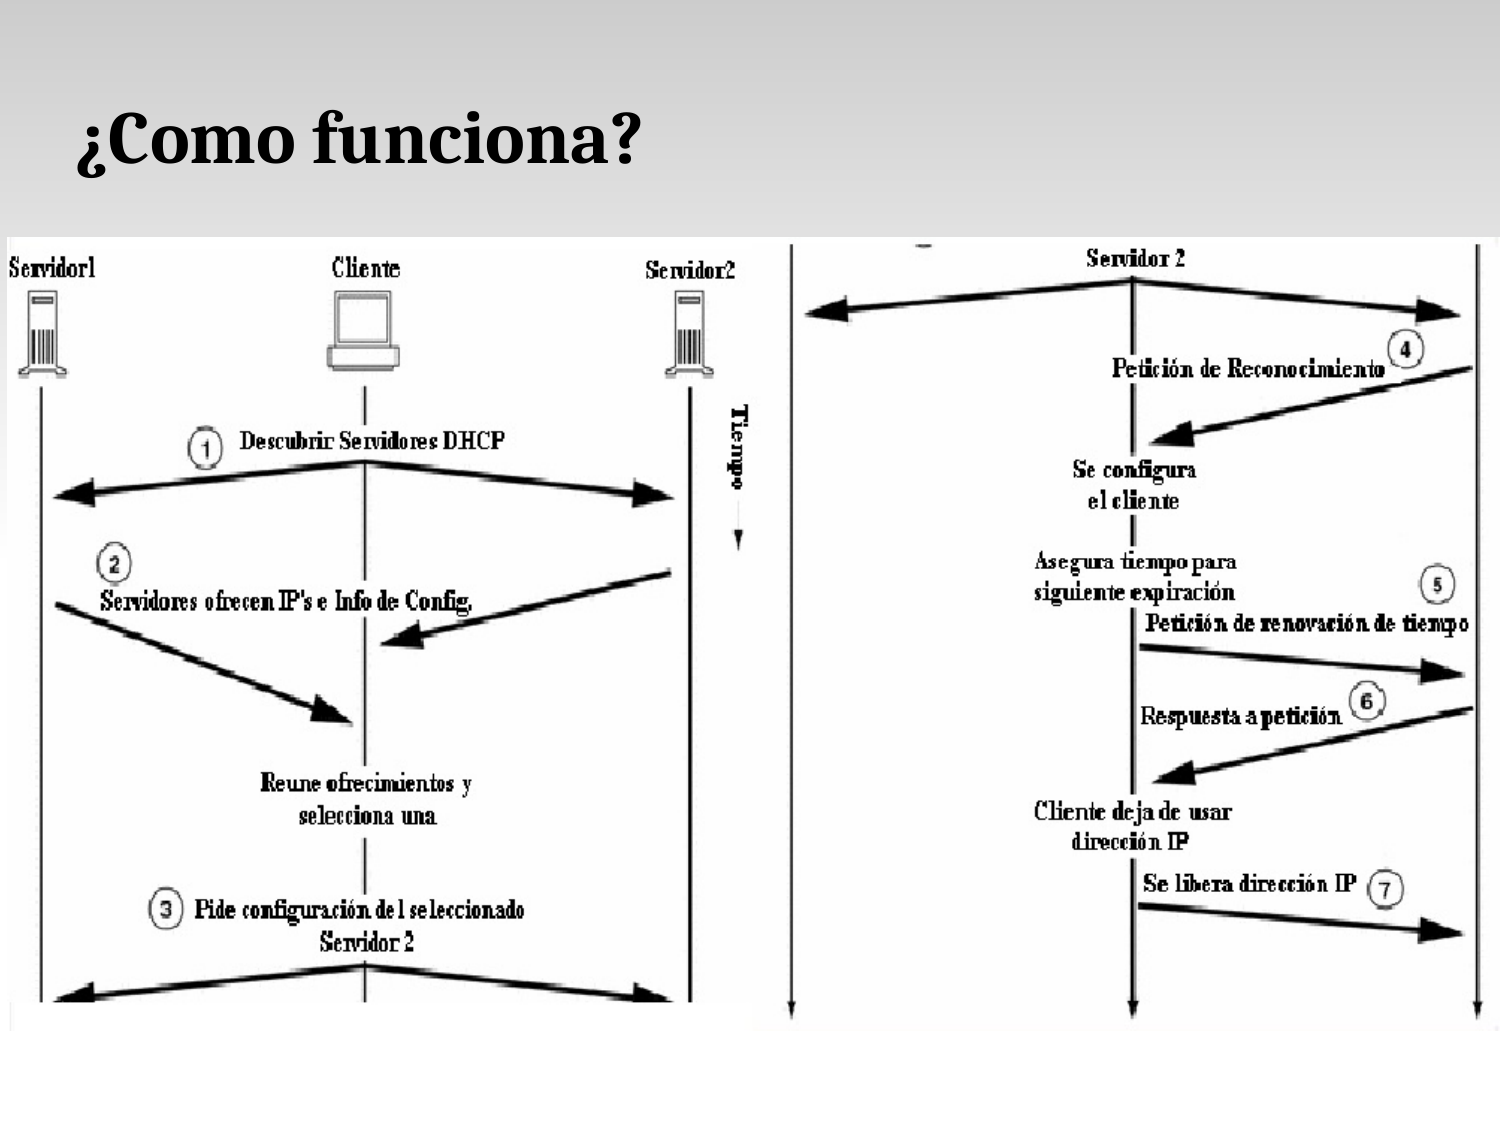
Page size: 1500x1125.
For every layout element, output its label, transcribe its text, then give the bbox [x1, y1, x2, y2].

title ¿Como funciona? [75, 44, 1425, 233]
picture [7, 237, 1500, 1031]
